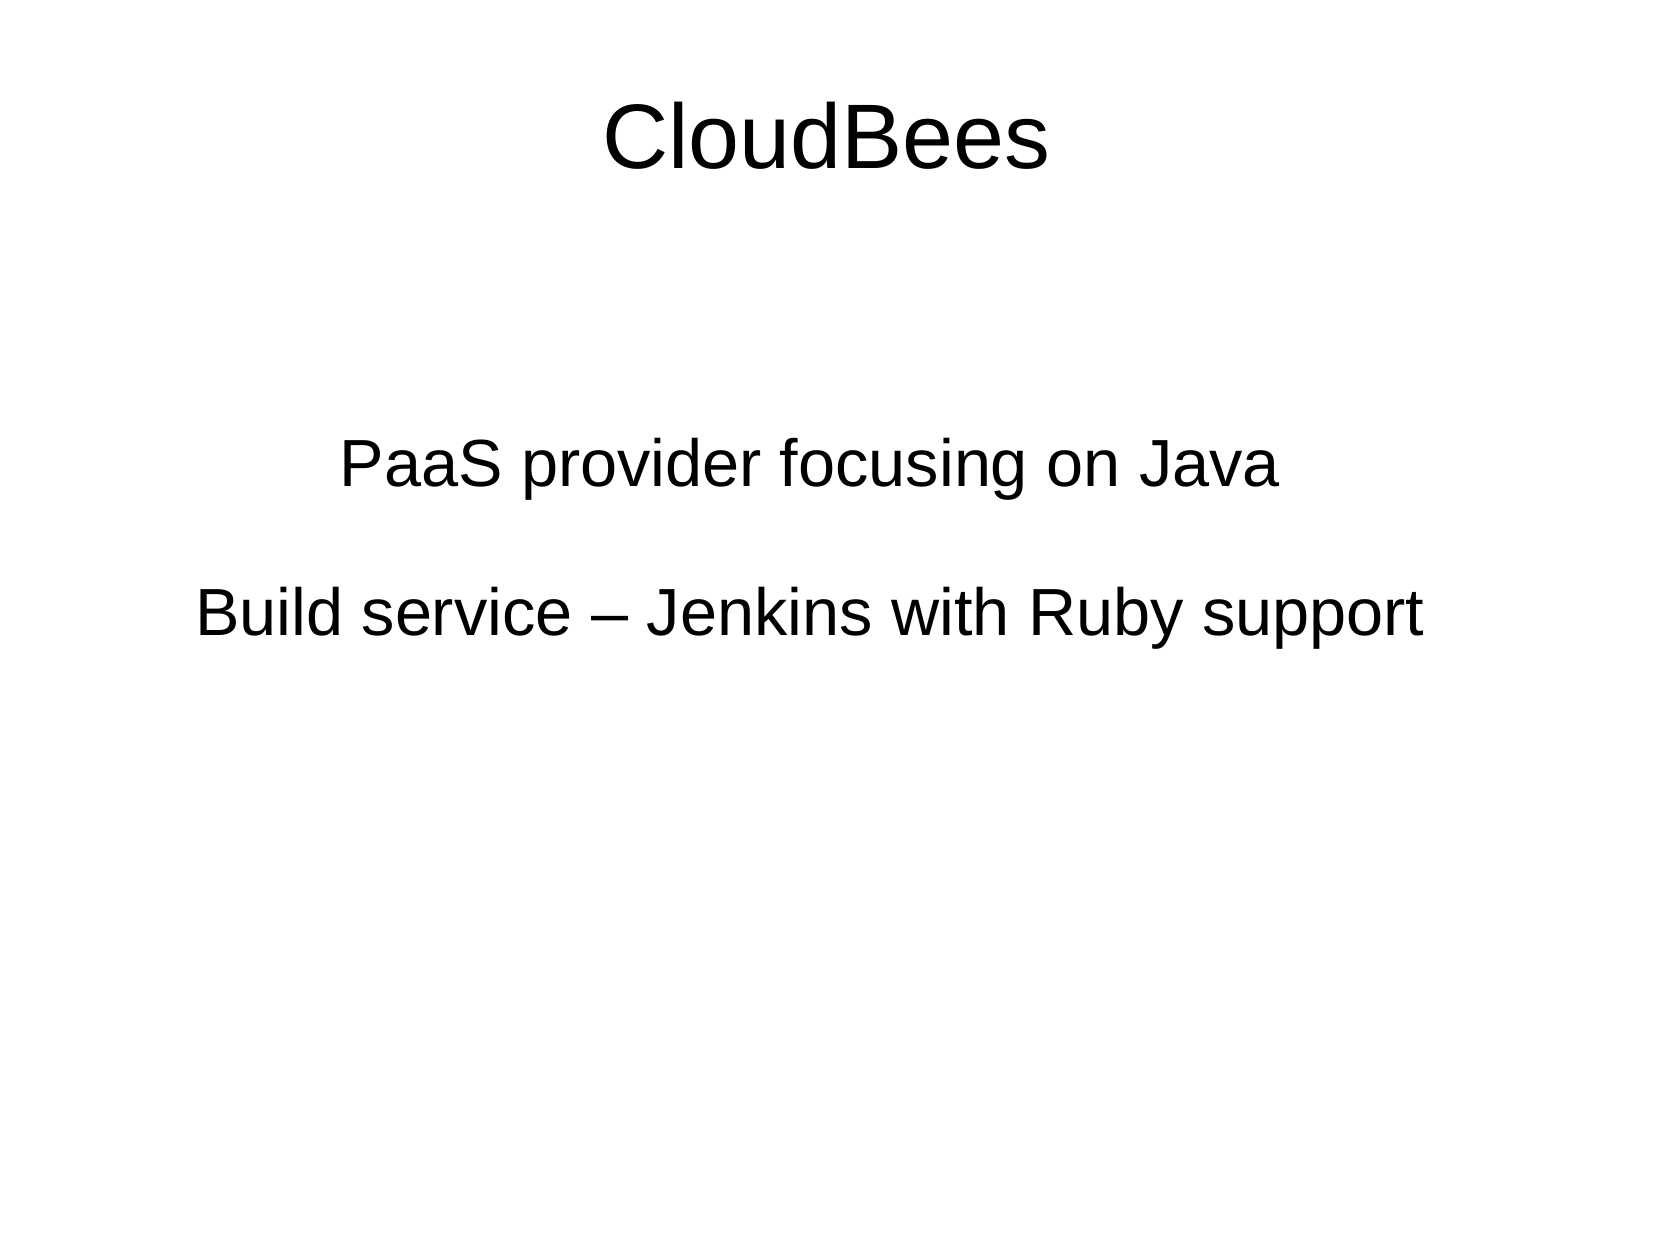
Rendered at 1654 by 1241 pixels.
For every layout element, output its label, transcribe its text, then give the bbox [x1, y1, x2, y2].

title CloudBees [82, 32, 1571, 241]
subtitle PaaS provider focusing on Java Build service – Jenkins with Ruby support [82, 290, 1538, 1010]
